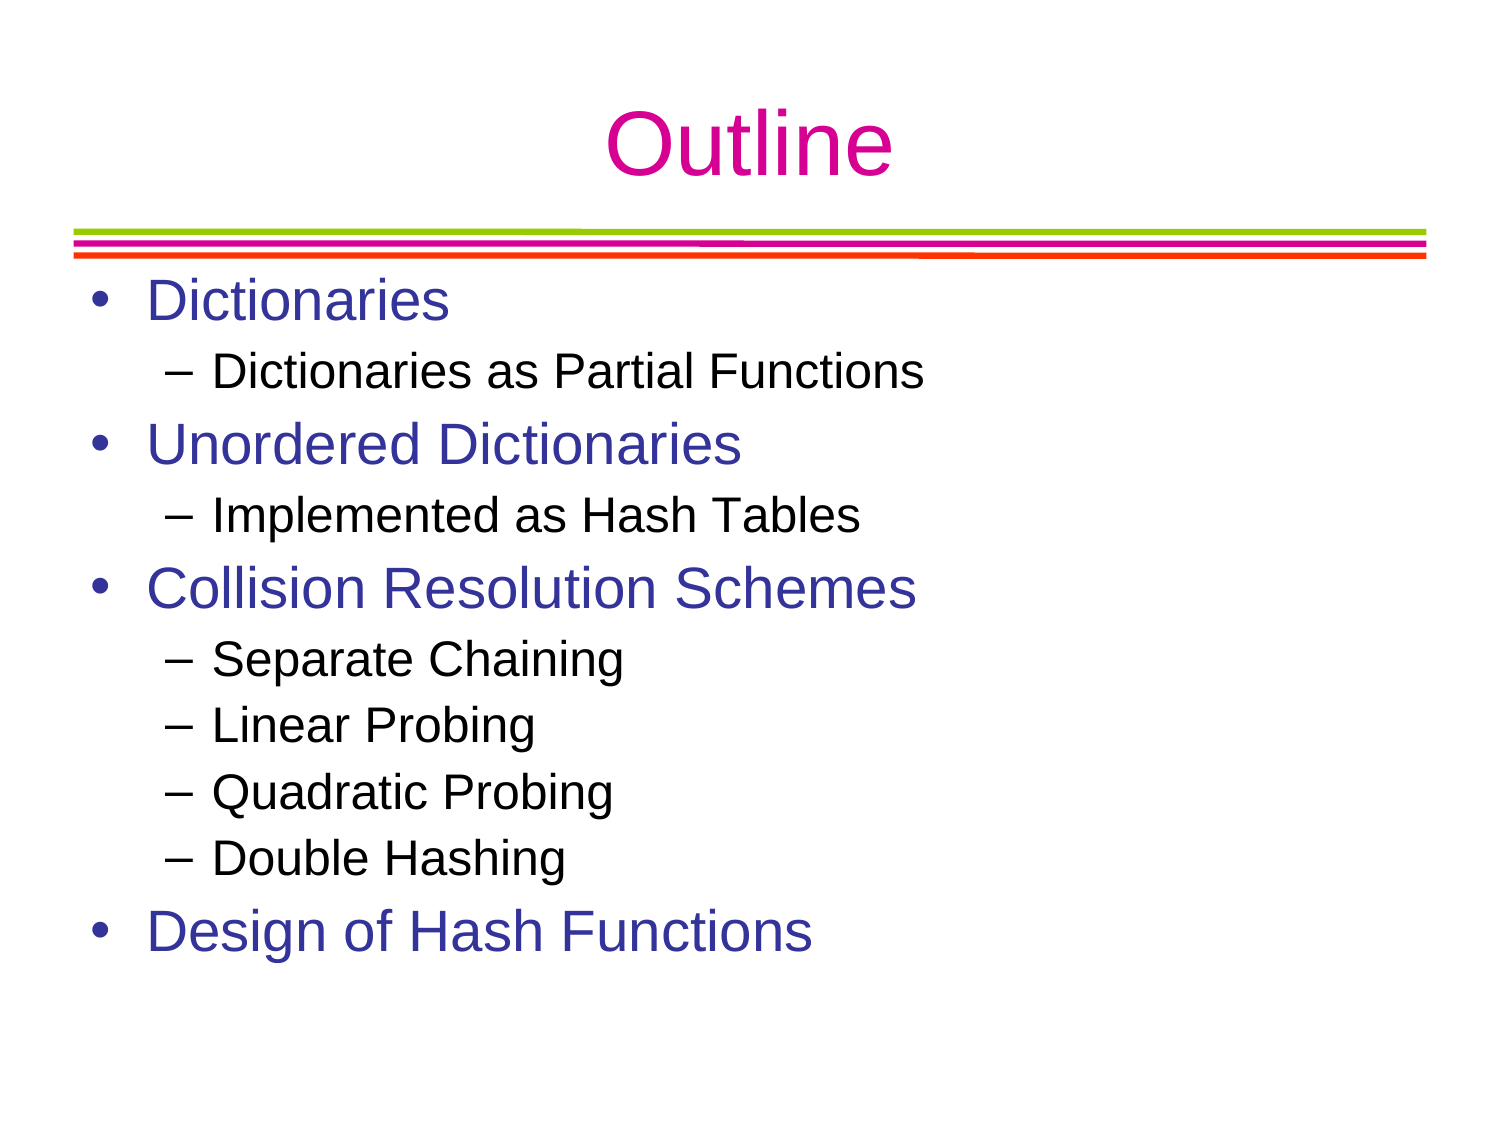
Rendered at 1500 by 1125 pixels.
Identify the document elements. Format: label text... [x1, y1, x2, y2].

text_box Dictionaries Dictionaries as Partial Functions Unordered Dictionaries Implemented as Hash Tables Collision Resolution Schemes Separate Chaining Linear Probing Quadratic Probing Double Hashing Design of Hash Functions [75, 262, 1426, 1005]
text_box Outline [75, 45, 1426, 233]
